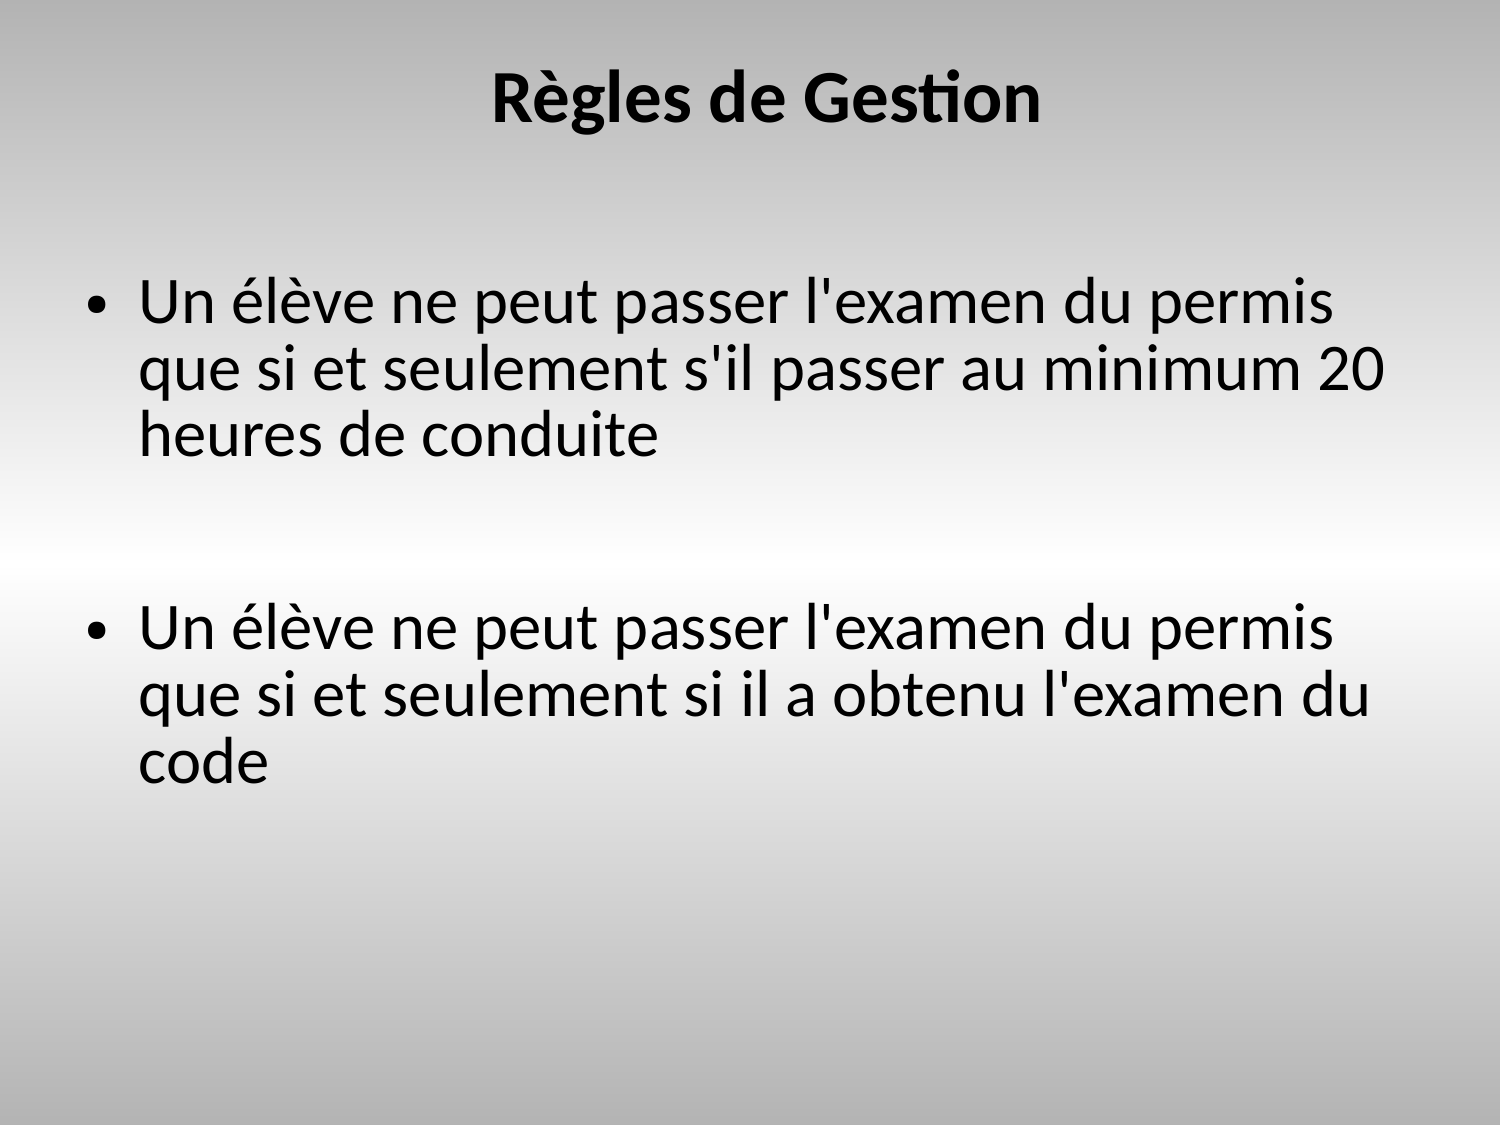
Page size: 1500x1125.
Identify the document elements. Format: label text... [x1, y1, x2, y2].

list Un élève ne peut passer l'examen du permis que si et seulement s'il passer au minimum 20 heures de conduite Un élève ne peut passer l'examen du permis que si et seulement si il a obtenu l'examen du code [67, 273, 1418, 1016]
title Règles de Gestion [129, 0, 1405, 225]
